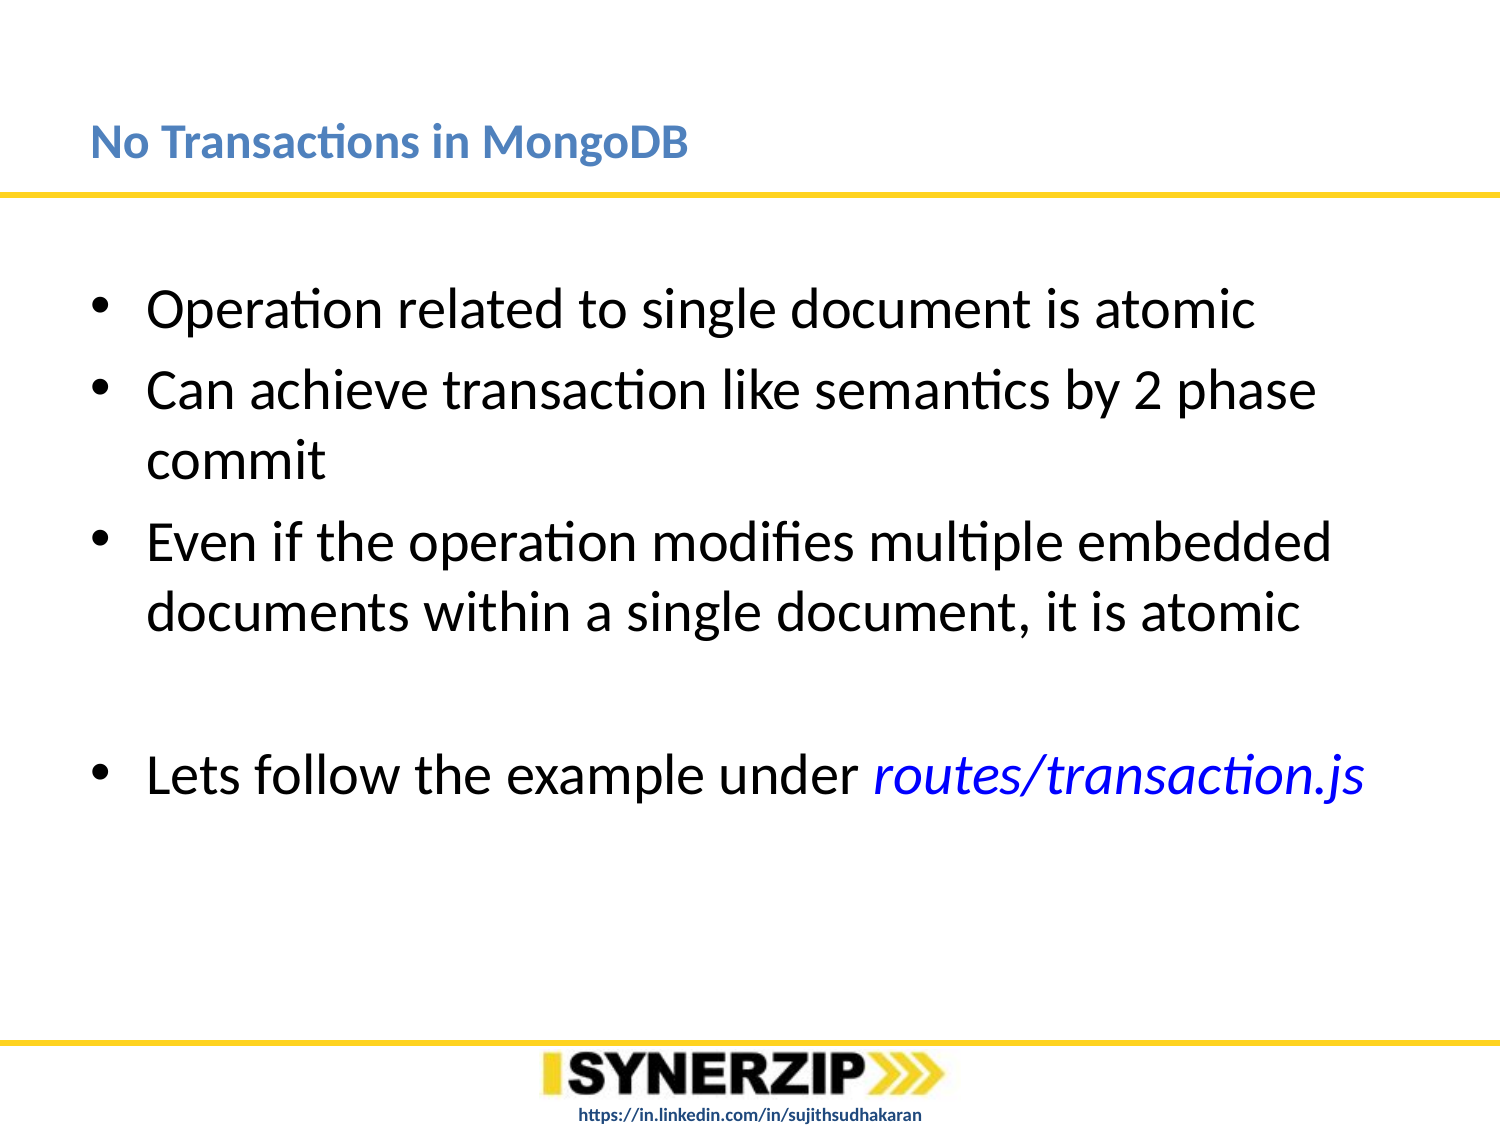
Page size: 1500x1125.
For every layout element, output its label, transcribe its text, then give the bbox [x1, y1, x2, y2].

text_box https://in.linkedin.com/in/sujithsudhakaran [500, 1090, 1000, 1125]
list Operation related to single document is atomic Can achieve transaction like semantics by 2 phase commit Even if the operation modifies multiple embedded documents within a single document, it is atomic Lets follow the example under routes/transaction.js [75, 262, 1425, 1005]
picture [539, 1049, 961, 1090]
title No Transactions in MongoDB [75, 45, 1425, 233]
